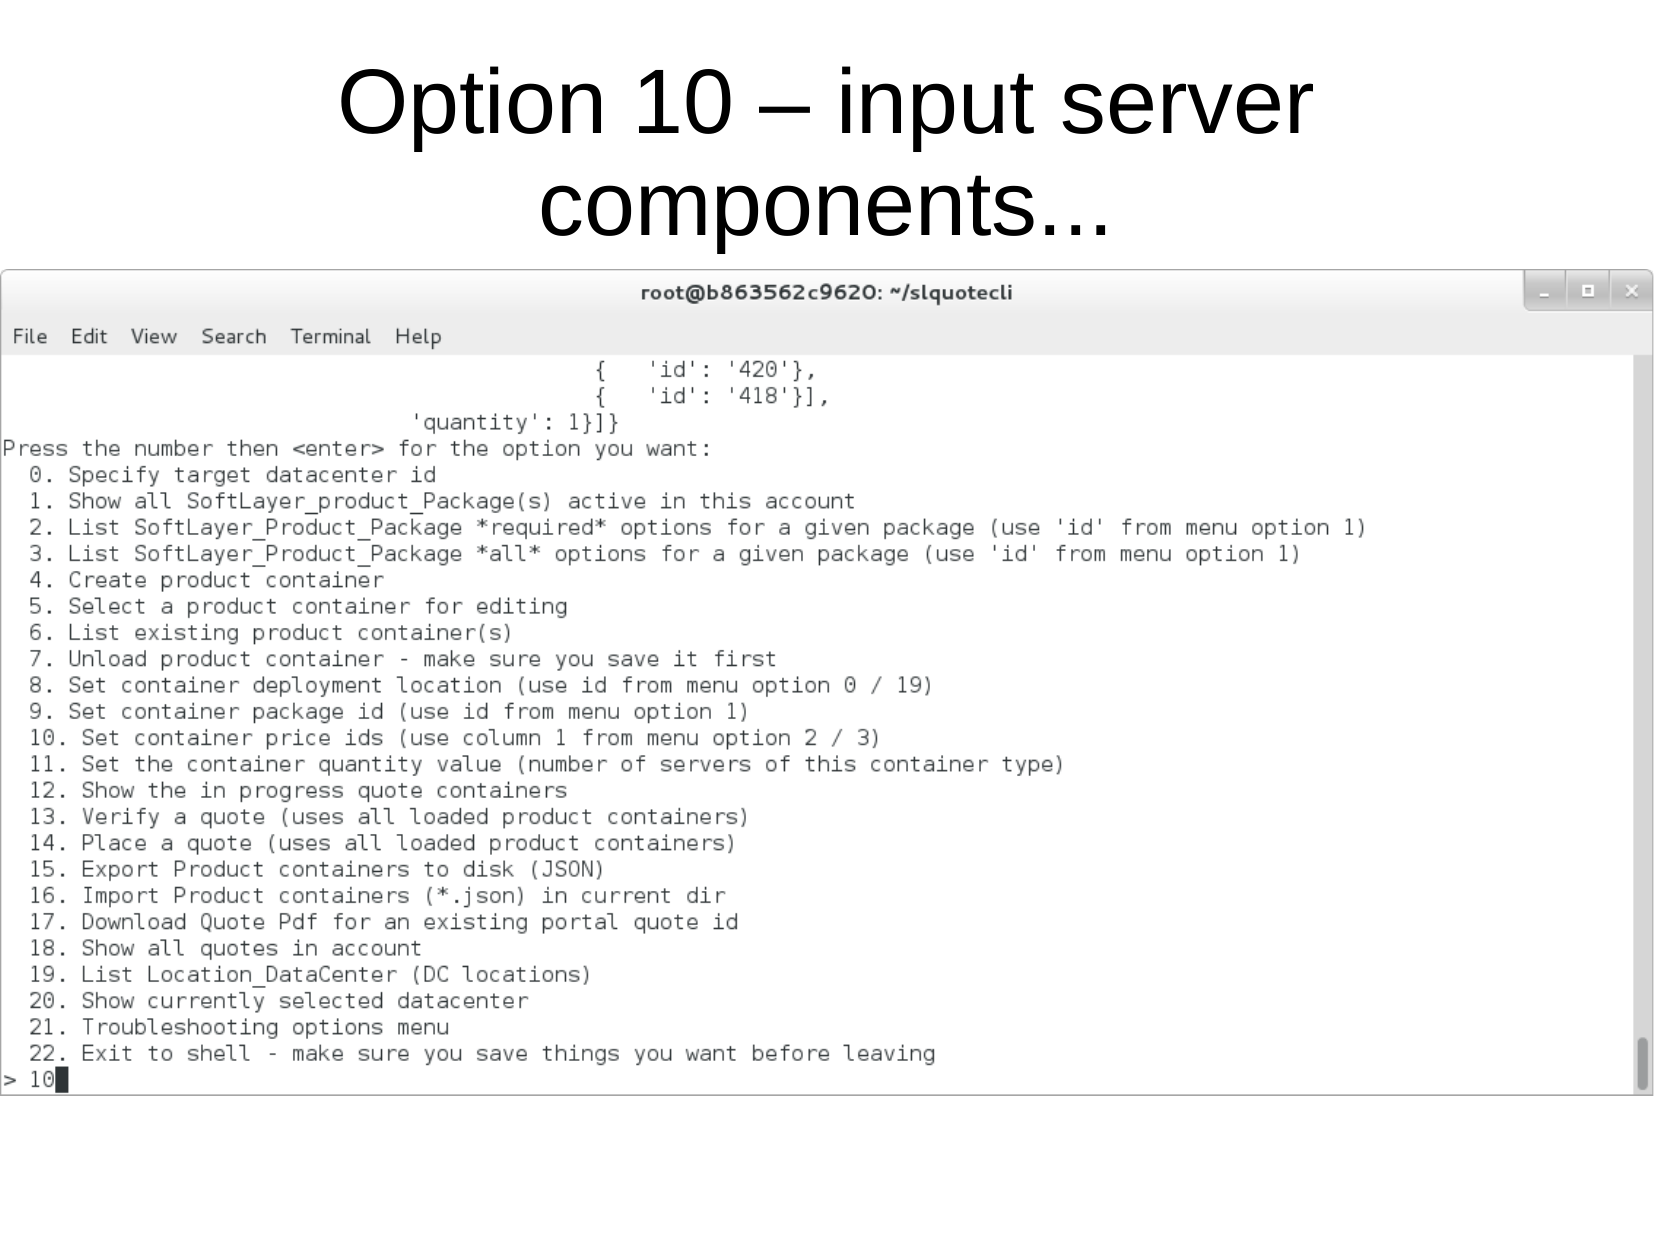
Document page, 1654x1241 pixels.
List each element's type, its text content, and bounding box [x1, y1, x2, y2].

title Option 10 – input server components... [82, 49, 1571, 257]
picture [0, 269, 1654, 1096]
